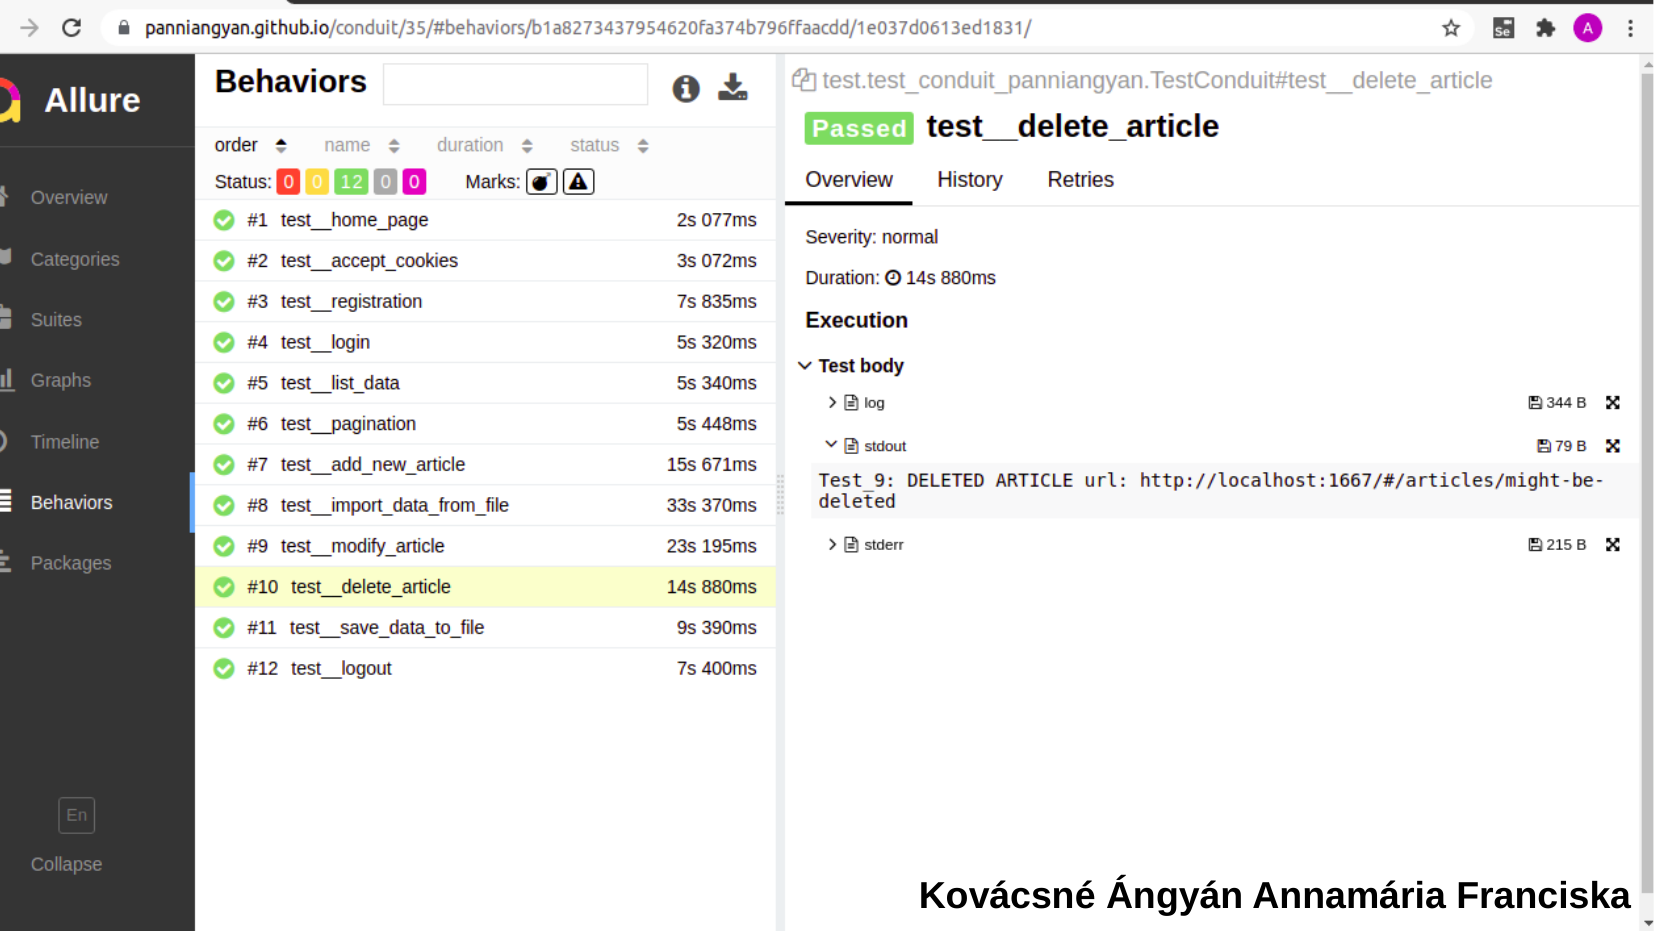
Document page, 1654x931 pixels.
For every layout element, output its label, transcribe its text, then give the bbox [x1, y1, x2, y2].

picture [0, 0, 1654, 931]
text_box Kovácsné Ángyán Annamária Franciska [900, 867, 1651, 931]
